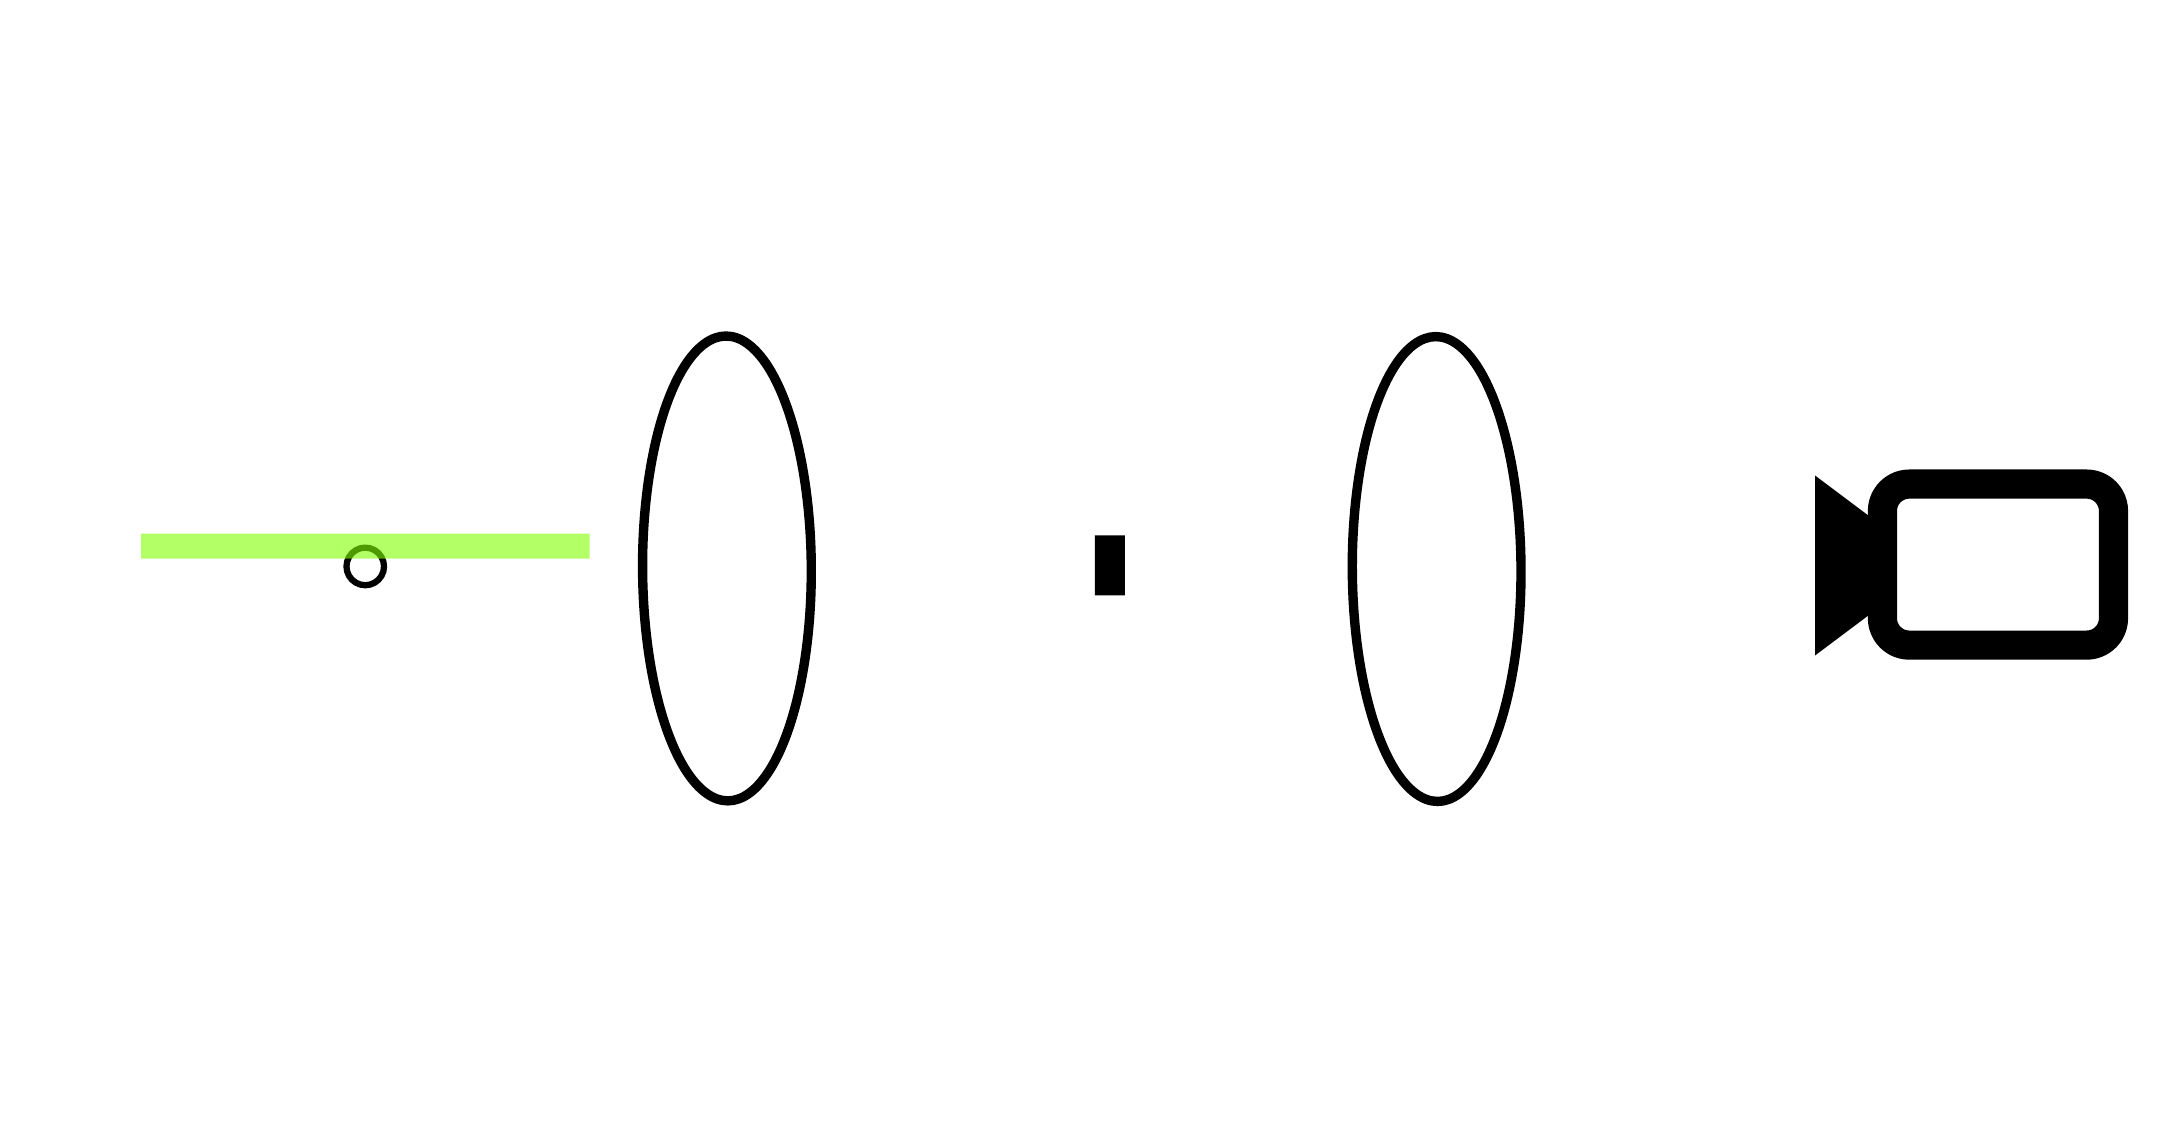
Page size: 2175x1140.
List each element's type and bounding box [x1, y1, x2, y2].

text_box [642, 336, 812, 801]
text_box [1815, 475, 1876, 656]
text_box [1352, 336, 1522, 802]
text_box [1094, 535, 1125, 596]
text_box [1882, 484, 2114, 646]
